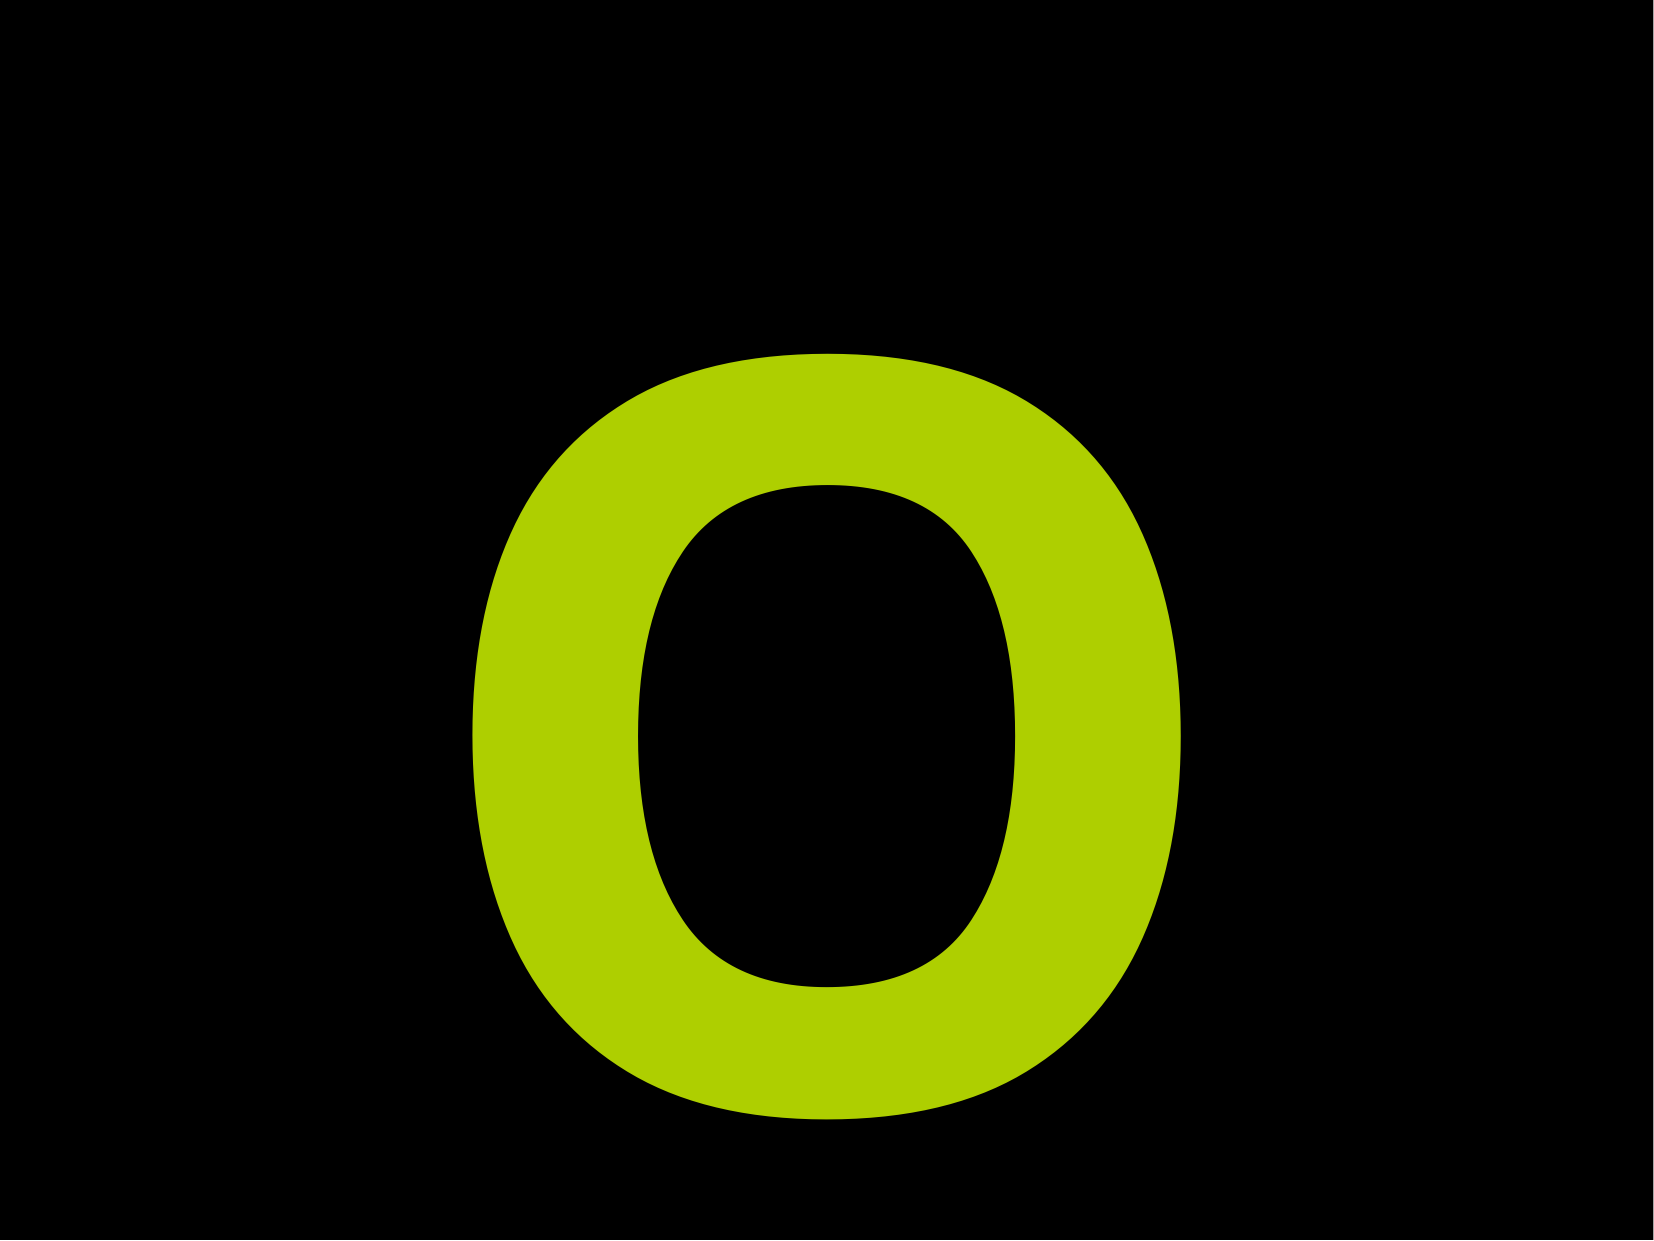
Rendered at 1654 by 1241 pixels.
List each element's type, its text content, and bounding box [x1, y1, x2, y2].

text_box O [29, 0, 1625, 1241]
